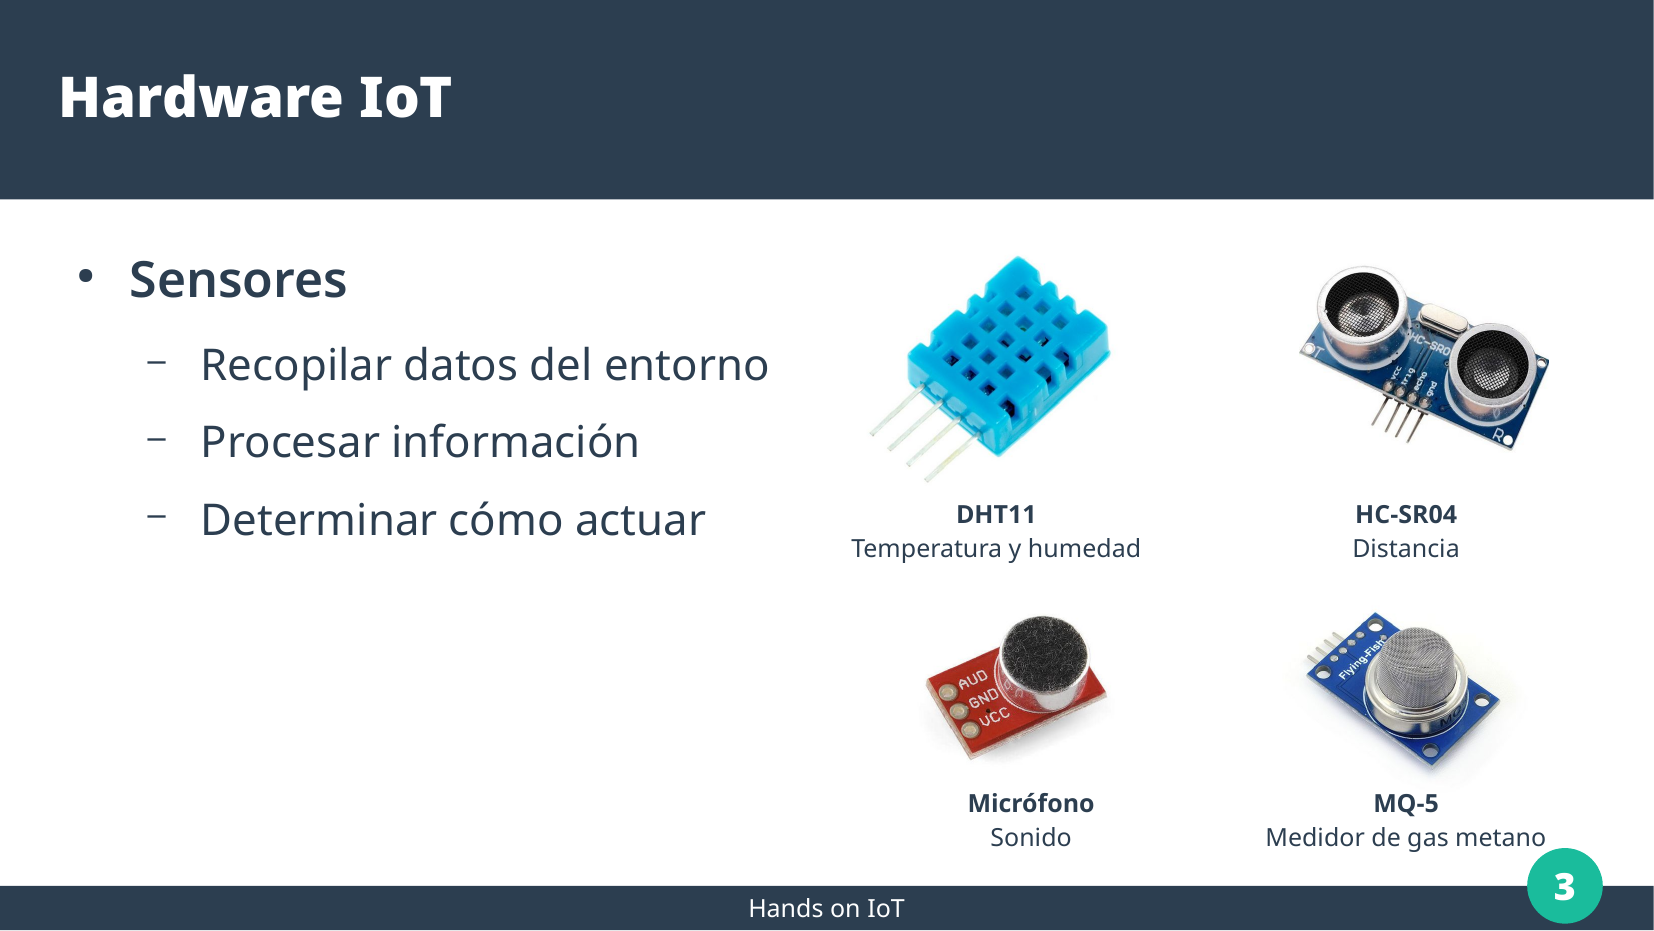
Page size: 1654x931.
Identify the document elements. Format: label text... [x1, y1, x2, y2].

picture [827, 207, 1152, 487]
picture [1299, 236, 1549, 486]
text_box MQ-5 Medidor de gas metano [1237, 776, 1576, 863]
list Sensores Recopilar datos del entorno Procesar información Determinar cómo actuar [59, 243, 809, 864]
title Hardware IoT [59, 37, 1595, 155]
picture [1210, 581, 1595, 798]
text_box HC-SR04 Distancia [1237, 487, 1576, 574]
text_box Micrófono Sonido [862, 776, 1201, 863]
text_box DHT11 Temperatura y humedad [827, 487, 1166, 574]
picture [885, 574, 1151, 776]
